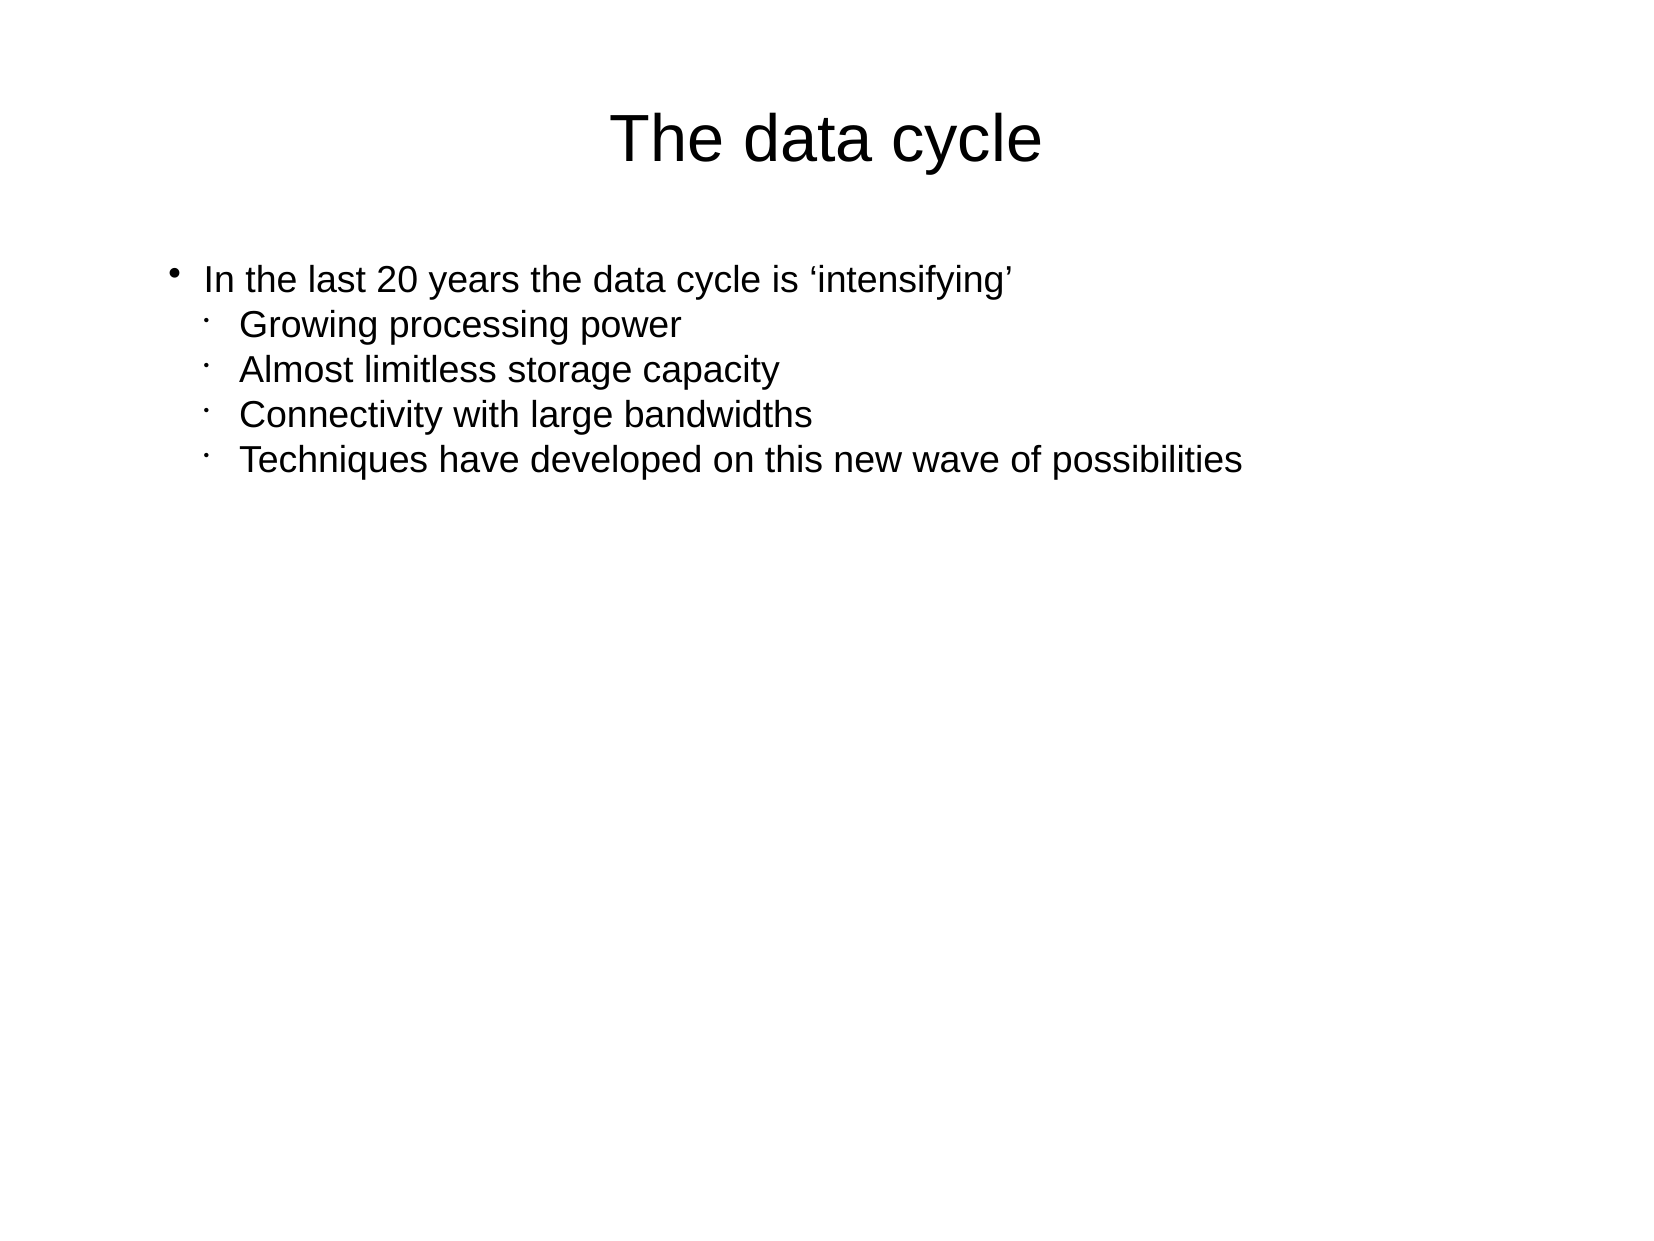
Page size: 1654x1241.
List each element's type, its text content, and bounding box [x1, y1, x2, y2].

text_box In the last 20 years the data cycle is ‘intensifying’ Growing processing power Almost limitless storage capacity Connectivity with large bandwidths Techniques have developed on this new wave of possibilities [153, 248, 1501, 709]
text_box The data cycle [82, 94, 1571, 1146]
